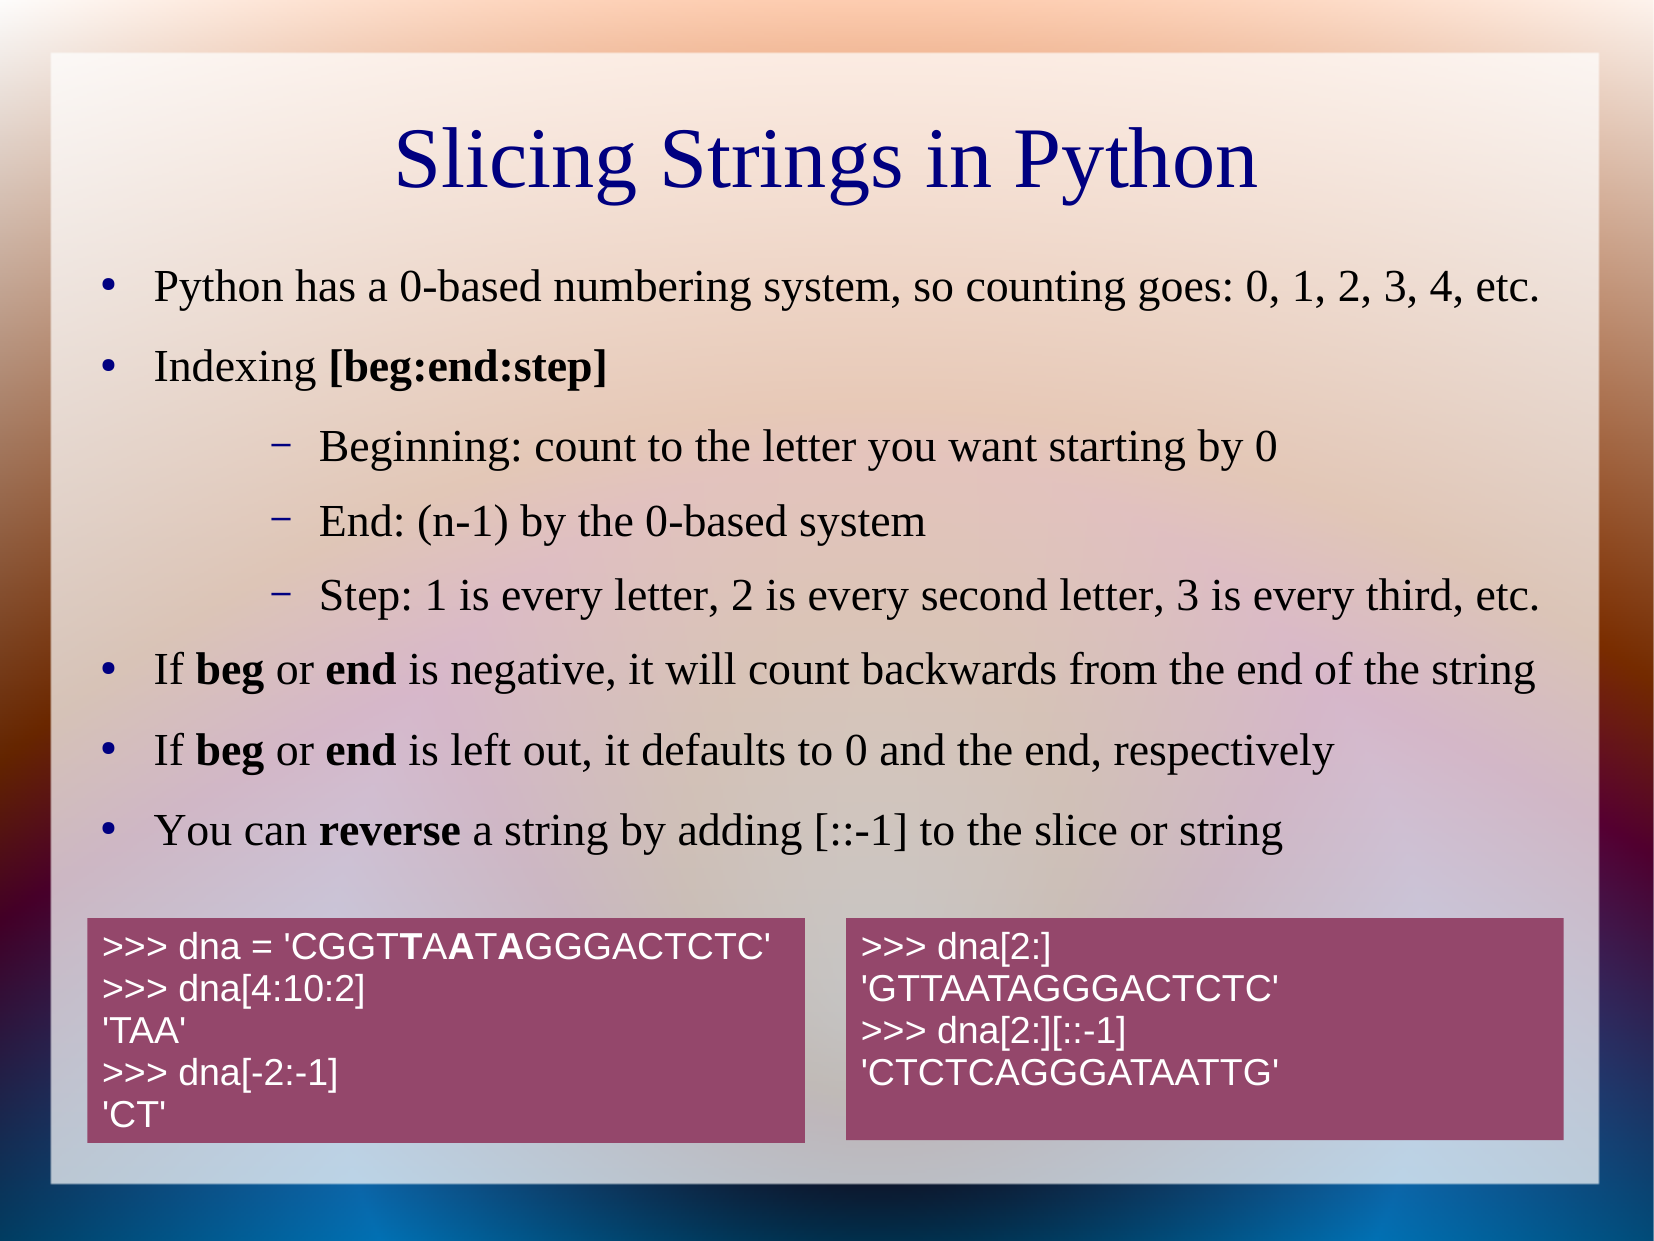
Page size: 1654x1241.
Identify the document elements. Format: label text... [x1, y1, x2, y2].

list Python has a 0-based numbering system, so counting goes: 0, 1, 2, 3, 4, etc. Indexing [beg:end:step] Beginning: count to the letter you want starting by 0 End: (n-1) by the 0-based system Step: 1 is every letter, 2 is every second letter, 3 is every third, etc. If beg or end is negative, it will count backwards from the end of the string If beg or end is left out, it defaults to 0 and the end, respectively You can reverse a string by adding [::-1] to the slice or string [82, 260, 1571, 856]
picture [0, 0, 1654, 1241]
text_box >>> dna[2:] 'GTTAATAGGGACTCTC' >>> dna[2:][::-1] 'CTCTCAGGGATAATTG' [846, 918, 1564, 1141]
title Slicing Strings in Python [82, 55, 1571, 260]
text_box >>> dna = 'CGGTTAATAGGGACTCTC' >>> dna[4:10:2] 'TAA' >>> dna[-2:-1] 'CT' [87, 918, 805, 1143]
